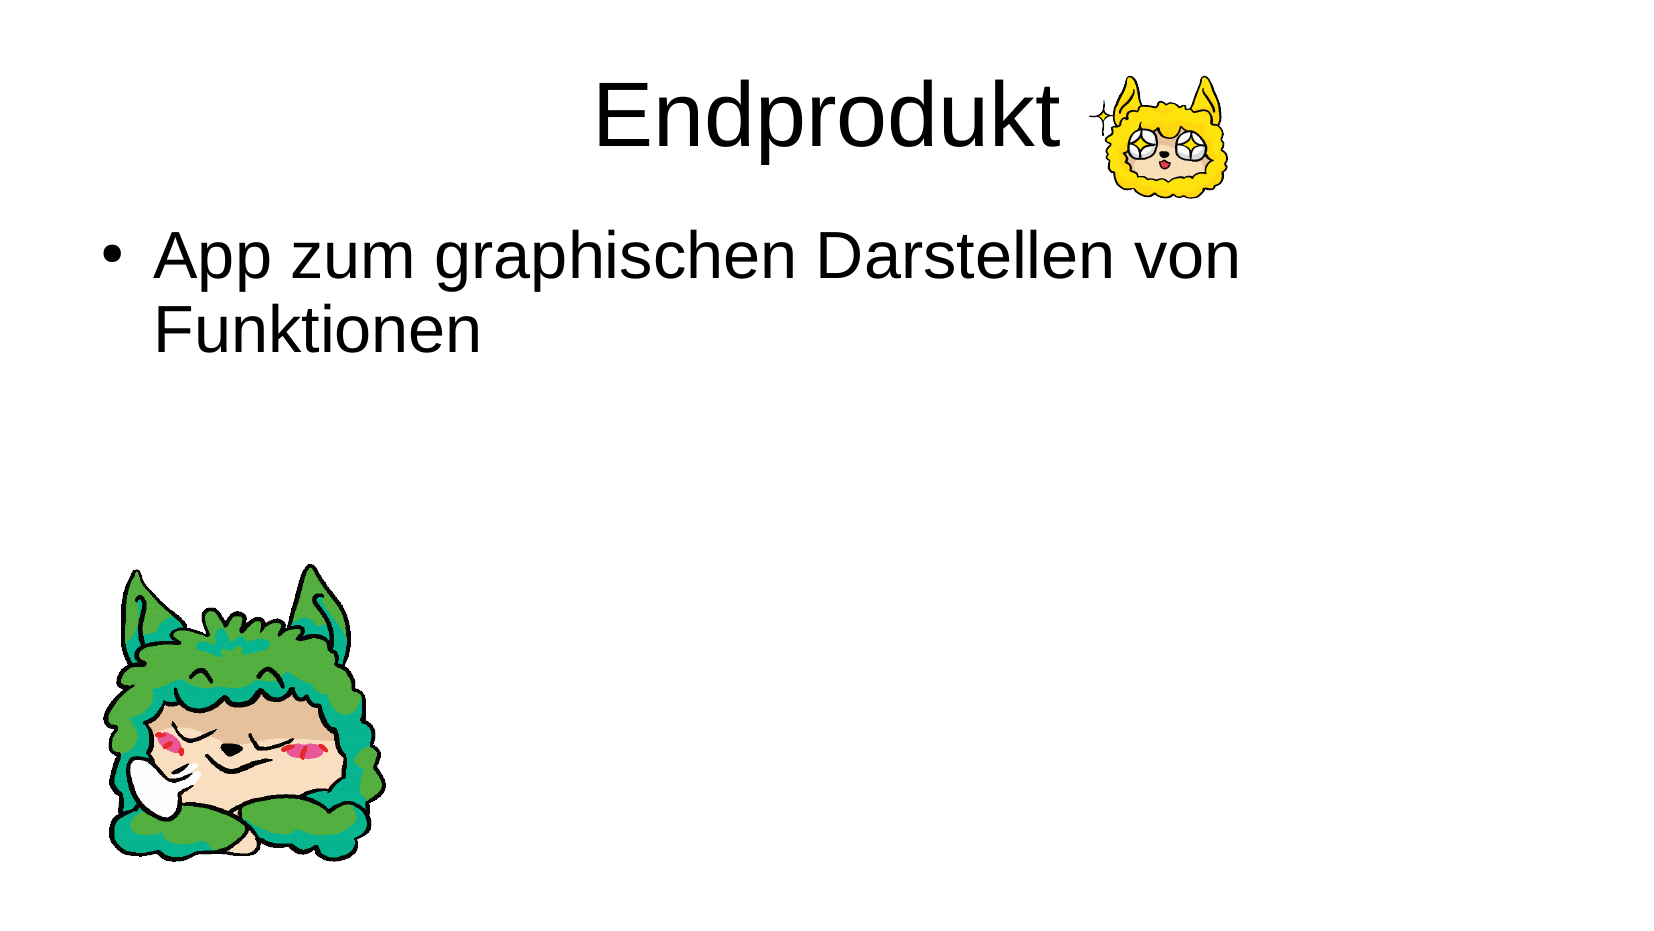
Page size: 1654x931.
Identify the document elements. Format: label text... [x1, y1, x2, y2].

list App zum graphischen Darstellen von Funktionen [82, 217, 1571, 758]
picture [73, 562, 413, 863]
picture [1086, 74, 1238, 199]
title Endprodukt [82, 37, 1571, 193]
